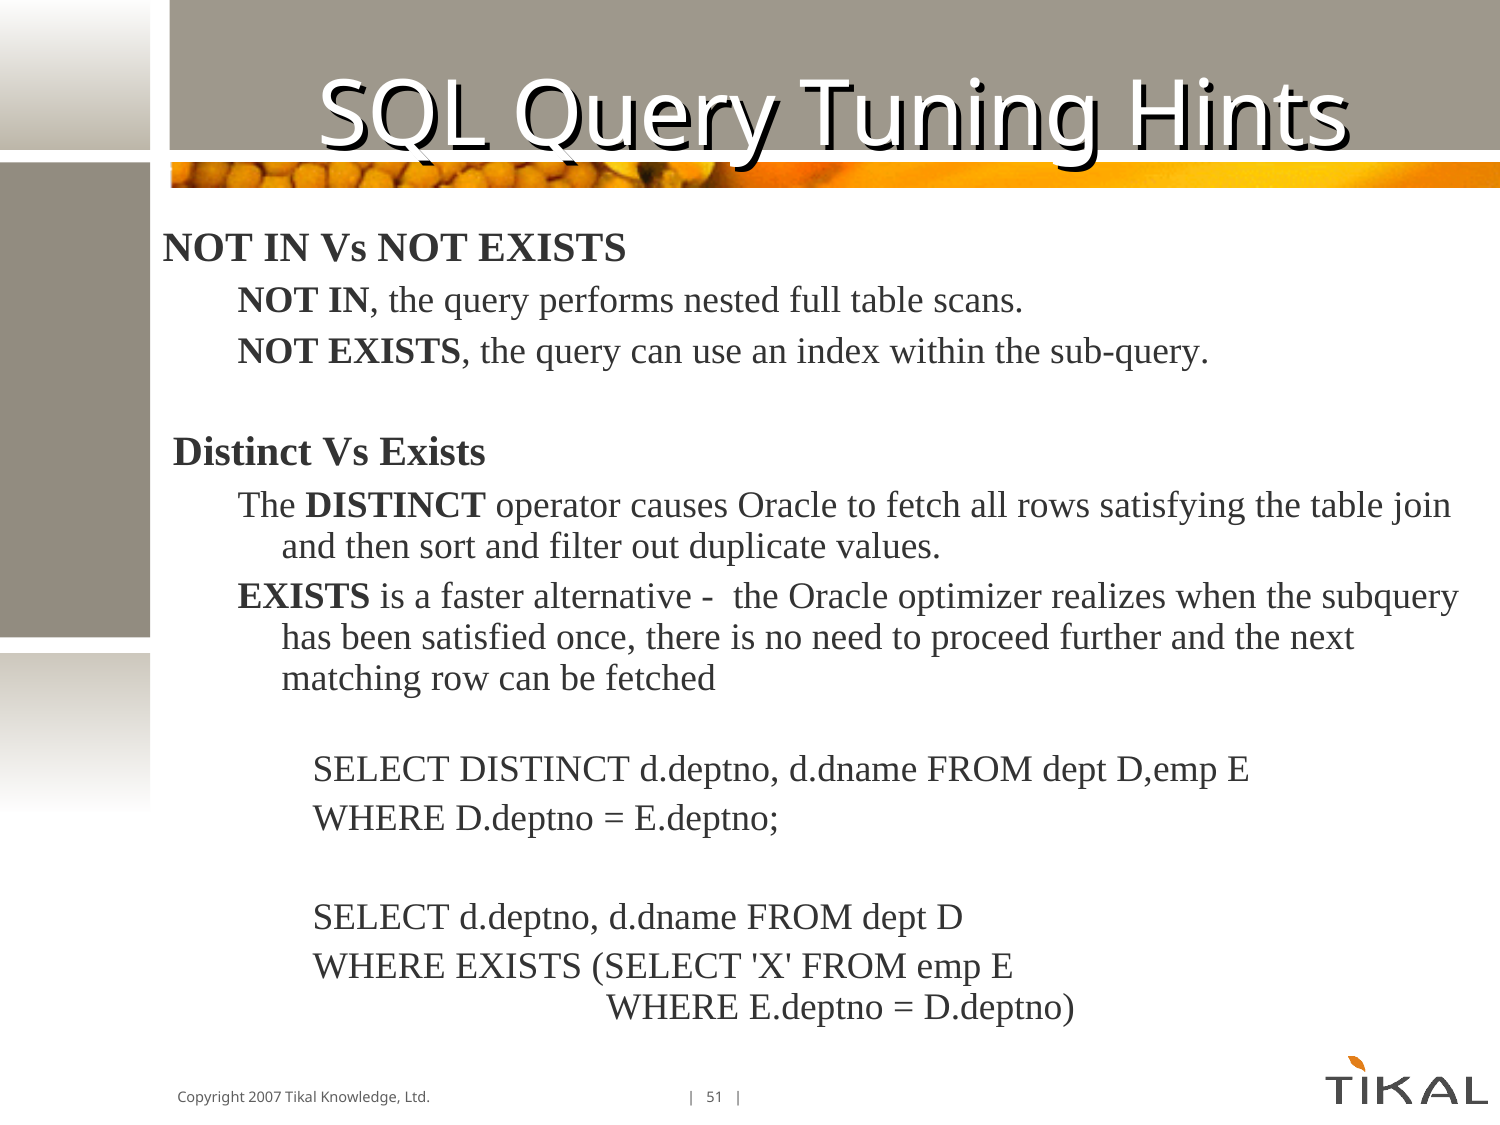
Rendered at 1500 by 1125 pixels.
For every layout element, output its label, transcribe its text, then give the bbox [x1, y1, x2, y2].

list NOT IN Vs NOT EXISTS NOT IN, the query performs nested full table scans. NOT EXISTS, the query can use an index within the sub-query. Distinct Vs Exists The DISTINCT operator causes Oracle to fetch all rows satisfying the table join and then sort and filter out duplicate values. EXISTS is a faster alternative - the Oracle optimizer realizes when the subquery has been satisfied once, there is no need to proceed further and the next matching row can be fetched SELECT DISTINCT d.deptno, d.dname FROM dept D,emp E WHERE D.deptno = E.deptno; SELECT d.deptno, d.dname FROM dept D WHERE EXISTS (SELECT 'X' FROM emp E WHERE E.deptno = D.deptno) [162, 224, 1473, 1029]
title SQL Query Tuning Hints [169, 0, 1499, 221]
picture [1312, 1034, 1500, 1125]
